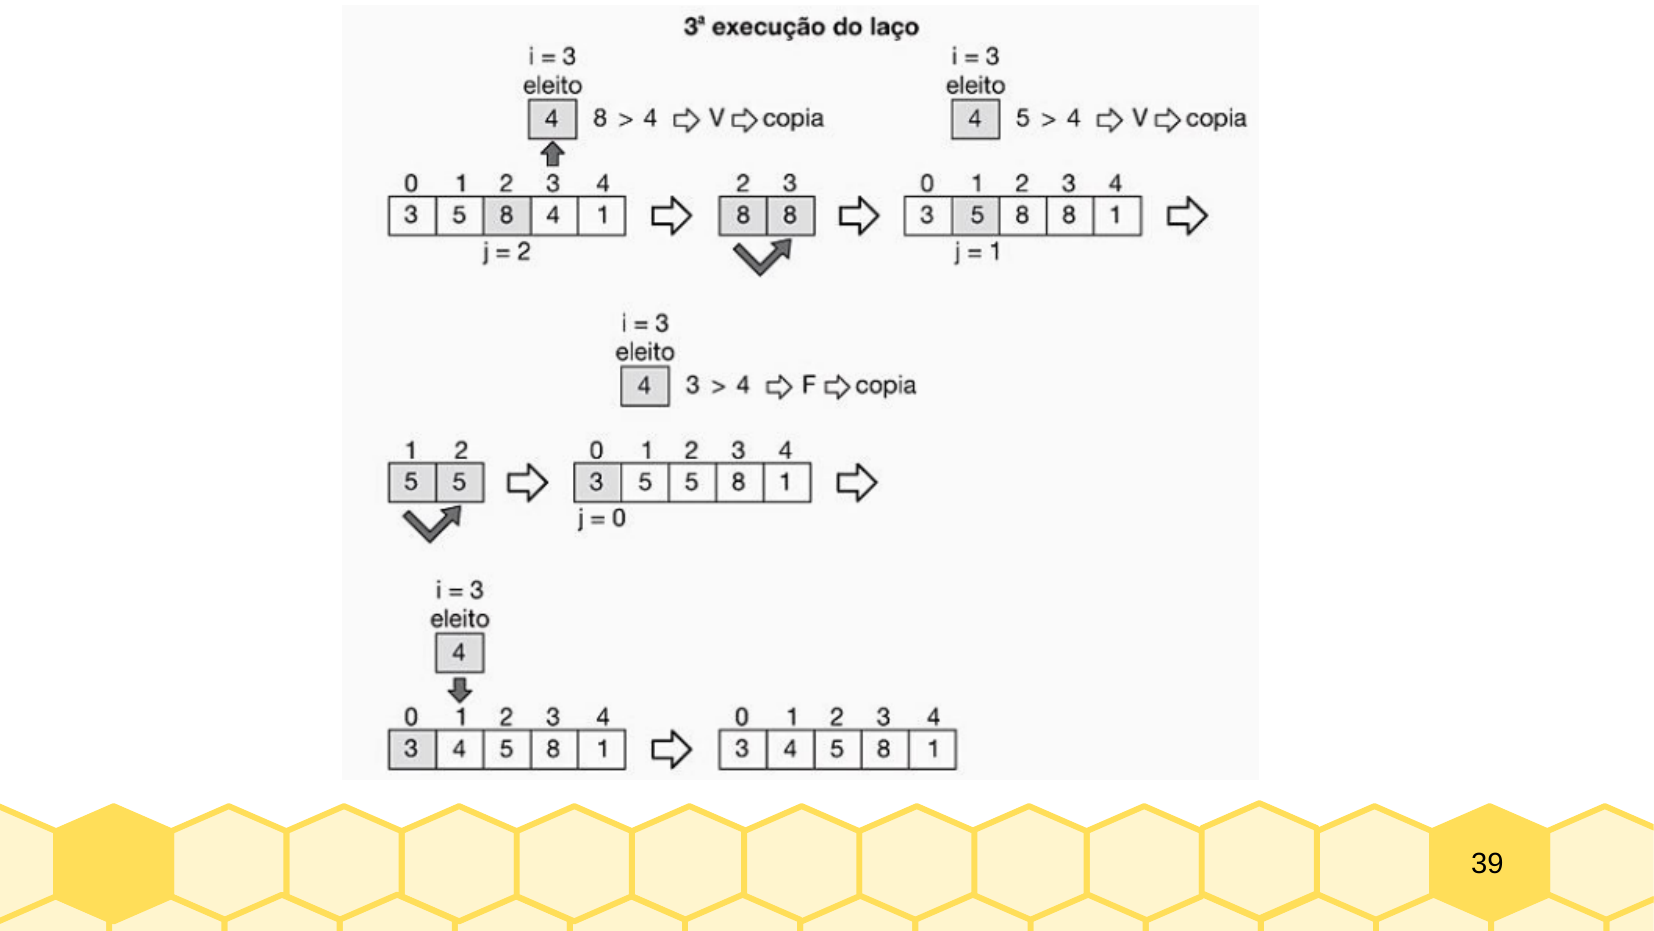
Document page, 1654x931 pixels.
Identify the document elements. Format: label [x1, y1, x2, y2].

picture [342, 5, 1259, 780]
